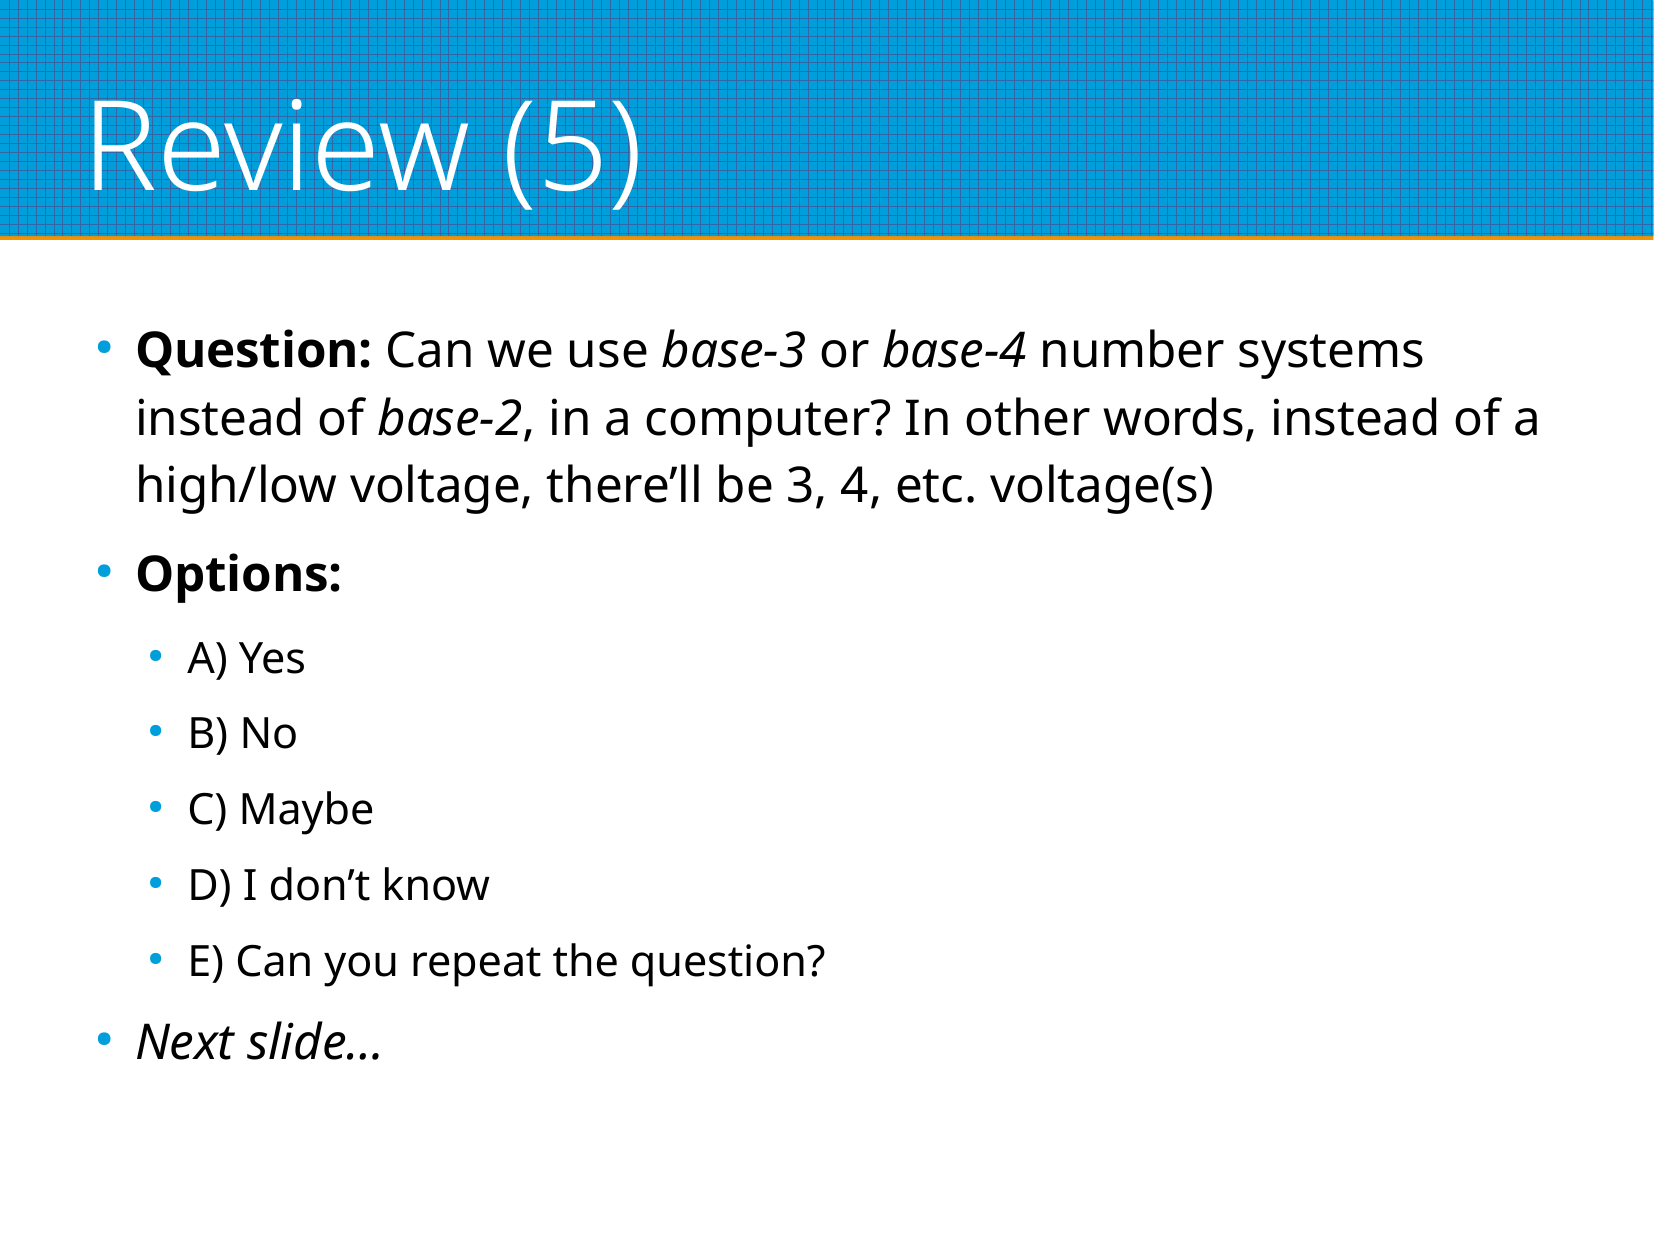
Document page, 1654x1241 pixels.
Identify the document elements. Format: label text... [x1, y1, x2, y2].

title Review (5) [82, 19, 1571, 227]
list Question: Can we use base-3 or base-4 number systems instead of base-2, in a computer? In other words, instead of a high/low voltage, there’ll be 3, 4, etc. voltage(s) Options: A) Yes B) No C) Maybe D) I don’t know E) Can you repeat the question? Next slide… [82, 314, 1563, 1081]
